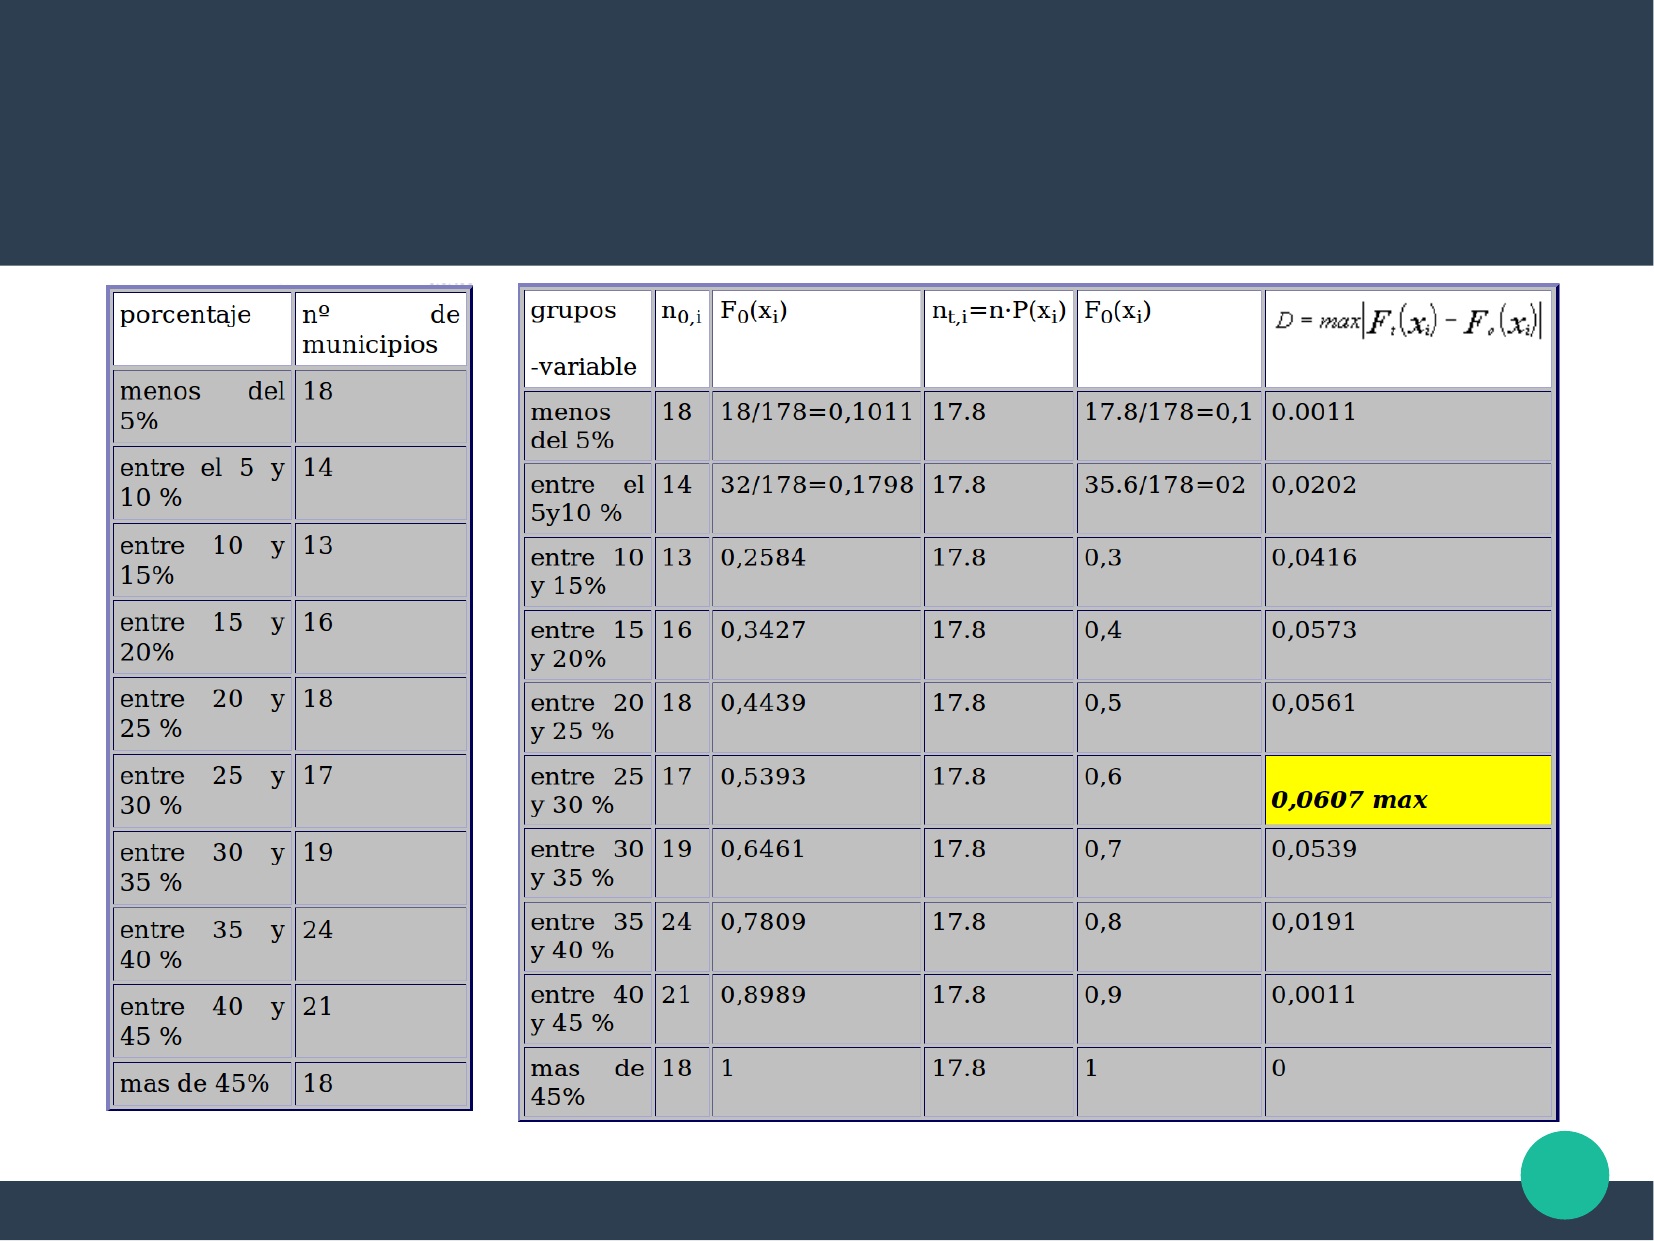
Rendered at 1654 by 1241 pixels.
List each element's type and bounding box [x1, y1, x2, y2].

picture [518, 283, 1560, 1123]
picture [106, 283, 473, 1111]
